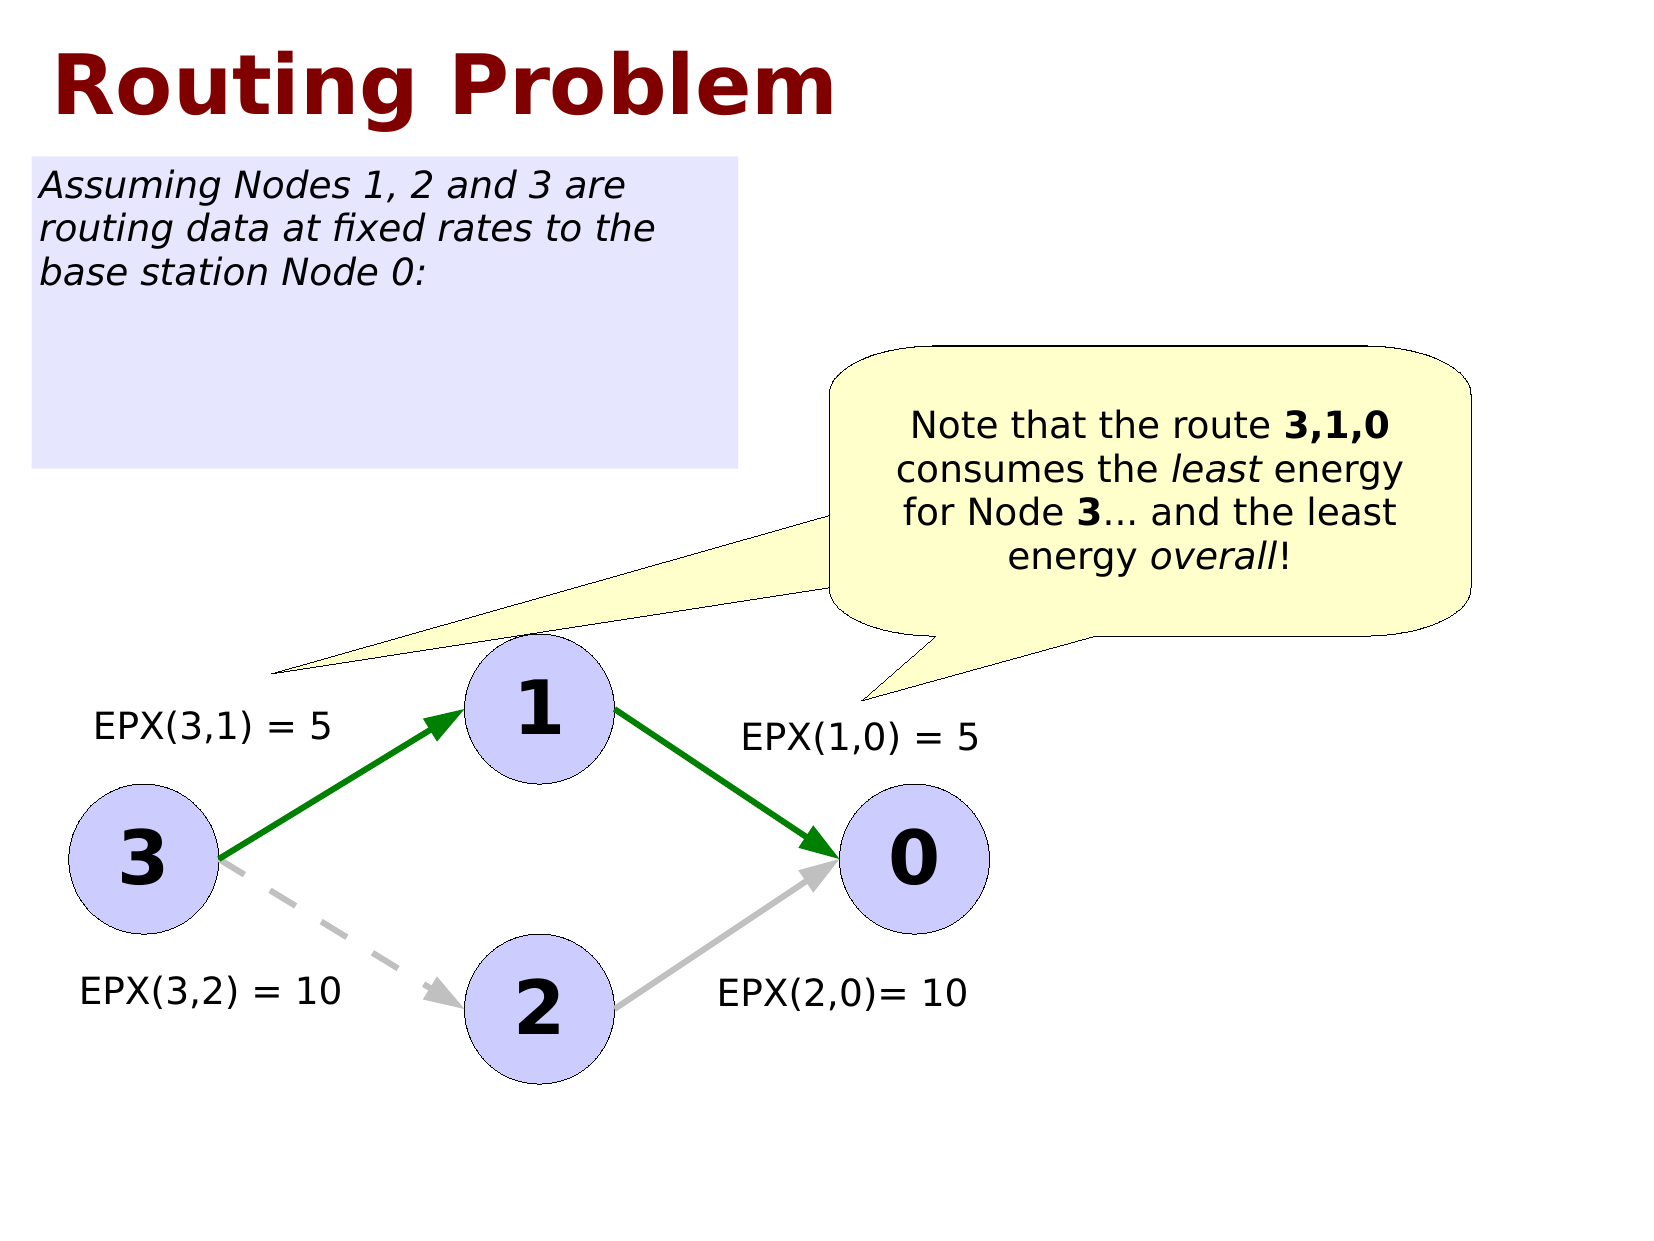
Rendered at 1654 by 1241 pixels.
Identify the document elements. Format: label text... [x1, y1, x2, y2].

text_box 2 [464, 934, 615, 1085]
text_box Note that the route 3,1,0 consumes the least energy for Node 3... and the least energy overall! [829, 346, 1472, 701]
text_box 1 [464, 634, 615, 785]
text_box 0 [839, 784, 990, 935]
text_box 3 [68, 784, 219, 935]
text_box Assuming Nodes 1, 2 and 3 are routing data at fixed rates to the base station Node 0: [31, 156, 739, 469]
text_box EPX(3,1) = 5 [78, 697, 348, 756]
text_box Note that the route 3,1,0 consumes the least energy for Node 3... [271, 515, 829, 674]
text_box EPX(2,0)= 10 [701, 964, 984, 1055]
text_box EPX(1,0) = 5 [725, 708, 996, 768]
text_box EPX(3,2) = 10 [64, 962, 358, 1021]
title Routing Problem [51, 0, 1654, 173]
